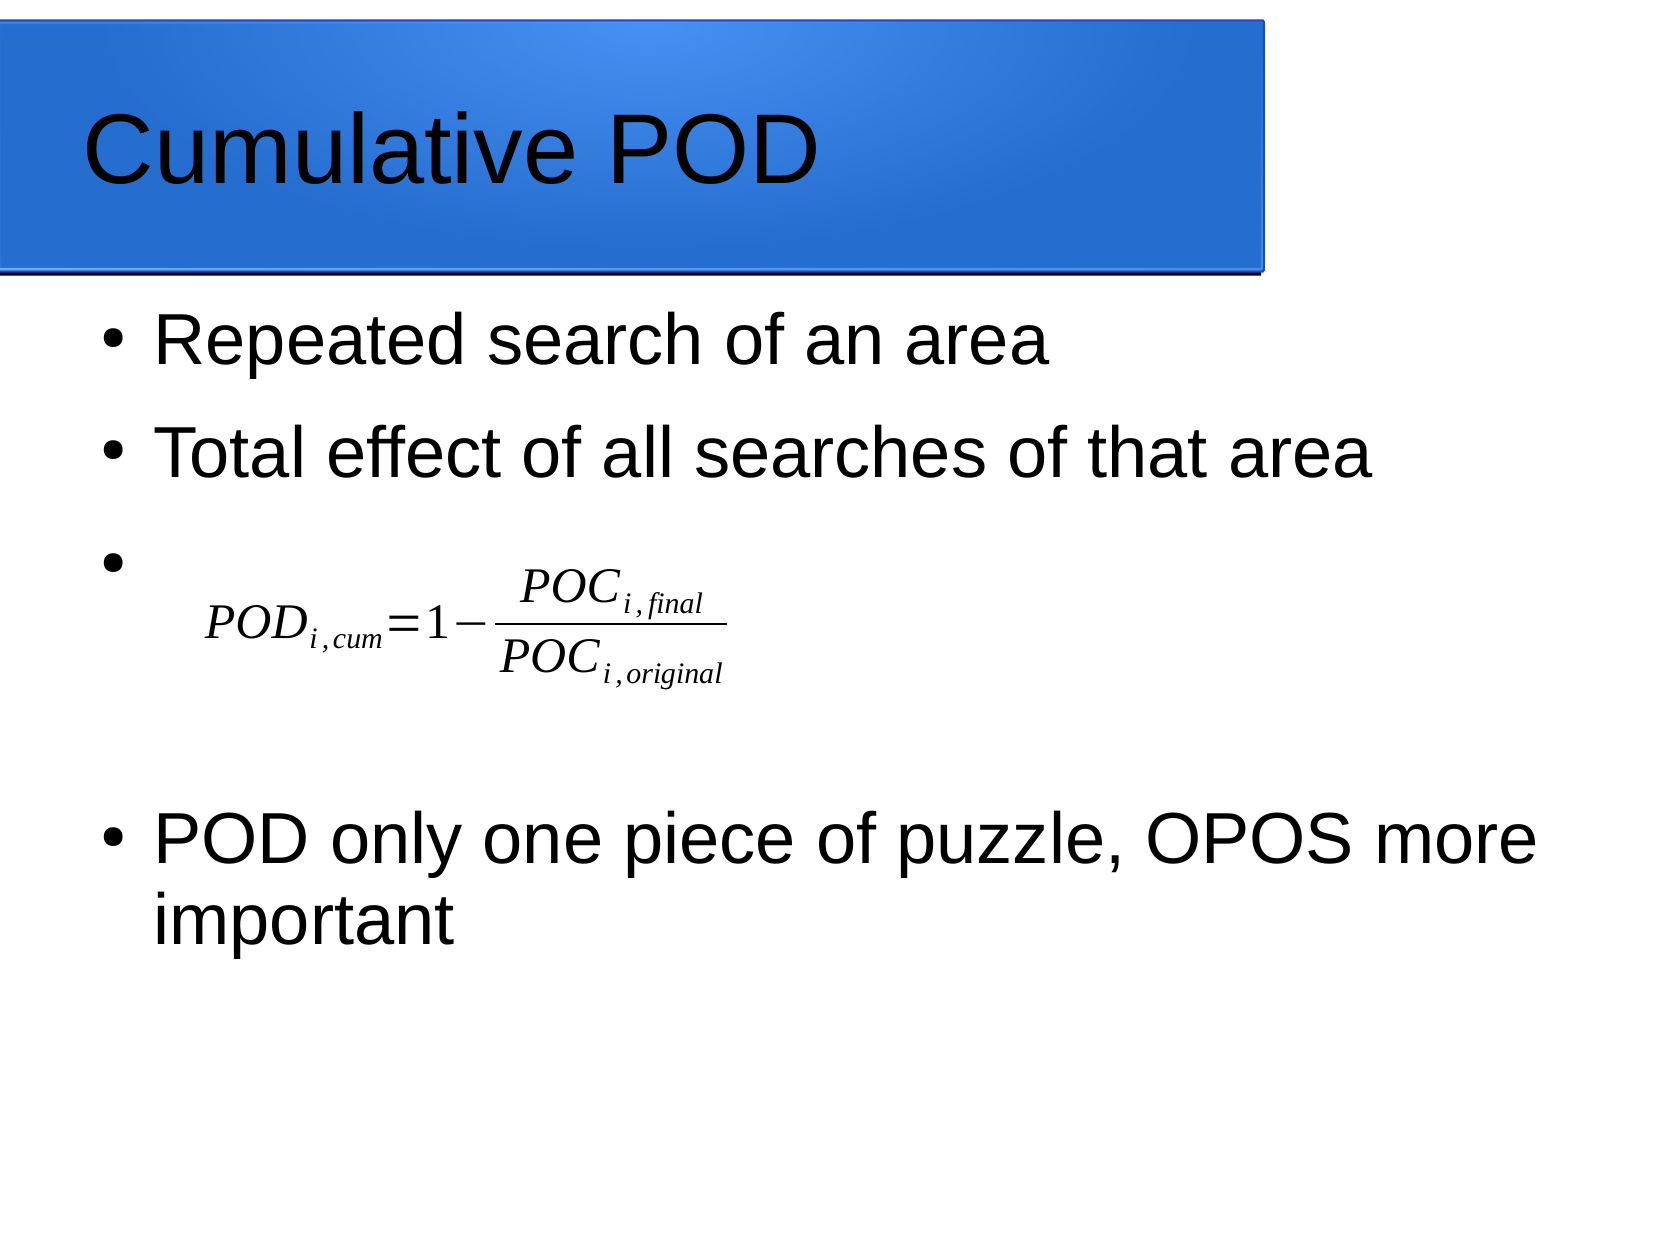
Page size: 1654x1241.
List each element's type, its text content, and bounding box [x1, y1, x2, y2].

chart [195, 557, 736, 691]
list Repeated search of an area Total effect of all searches of that area POD only one piece of puzzle, OPOS more important [82, 299, 1571, 1019]
title Cumulative POD [82, 47, 1235, 252]
